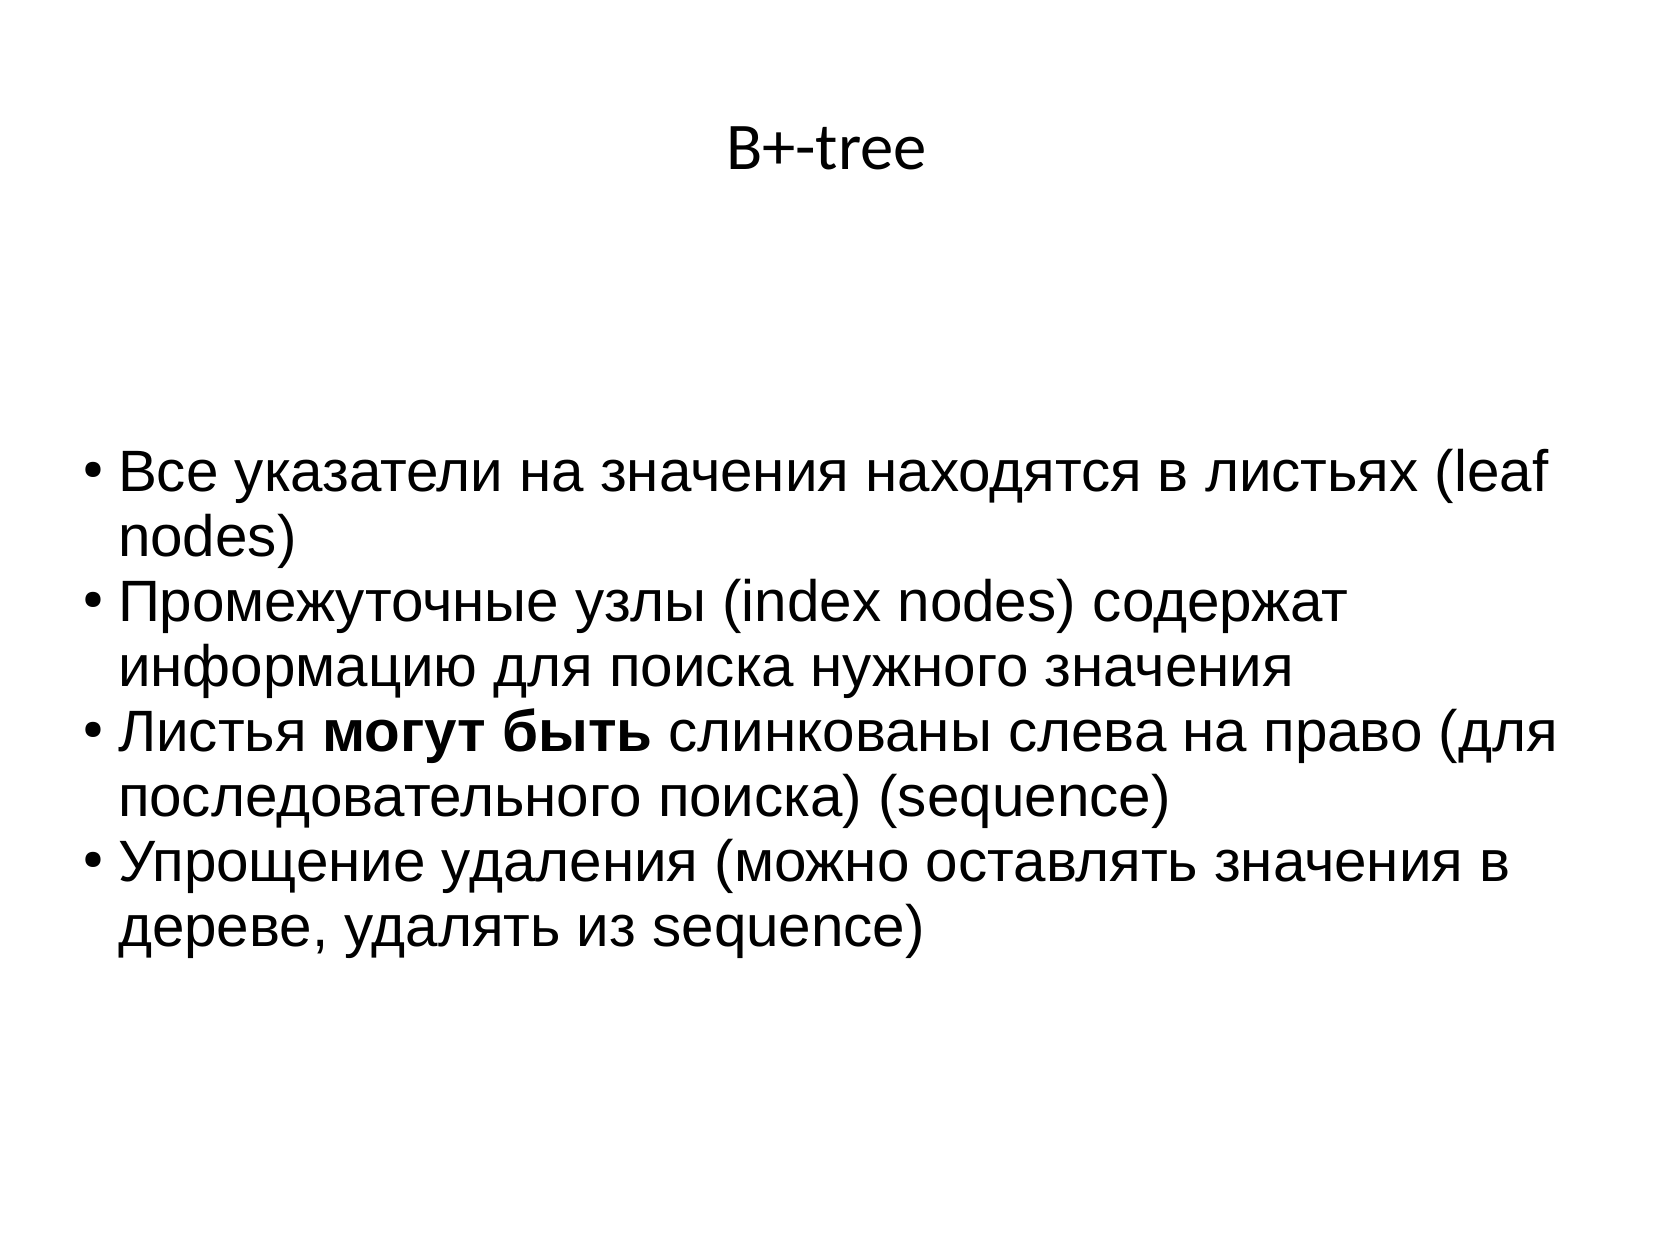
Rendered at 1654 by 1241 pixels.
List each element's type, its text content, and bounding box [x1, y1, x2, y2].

title B+-tree [82, 49, 1571, 257]
subtitle Все указатели на значения находятся в листьях (leaf nodes) Промежуточные узлы (index nodes) содержат информацию для поиска нужного значения Листья могут быть слинкованы слева на право (для последовательного поиска) (sequence) Упрощение удаления (можно оставлять значения в дереве, удалять из sequence) [82, 289, 1571, 1108]
